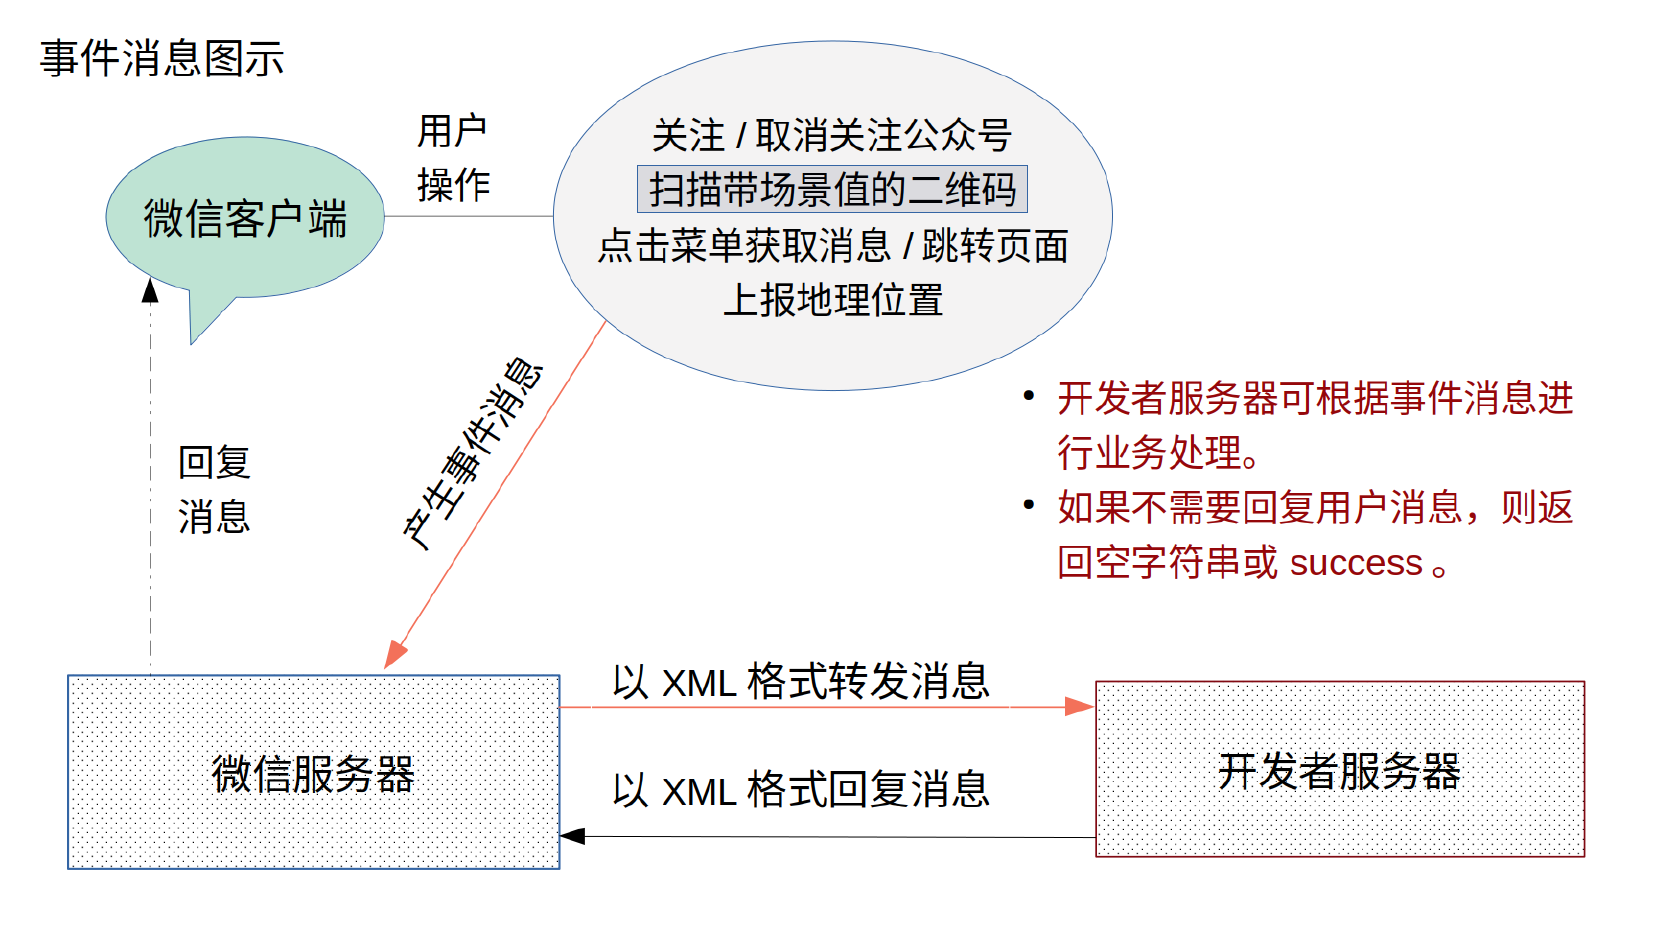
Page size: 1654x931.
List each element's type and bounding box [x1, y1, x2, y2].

text_box [637, 165, 1028, 213]
picture [11, 5, 1642, 923]
